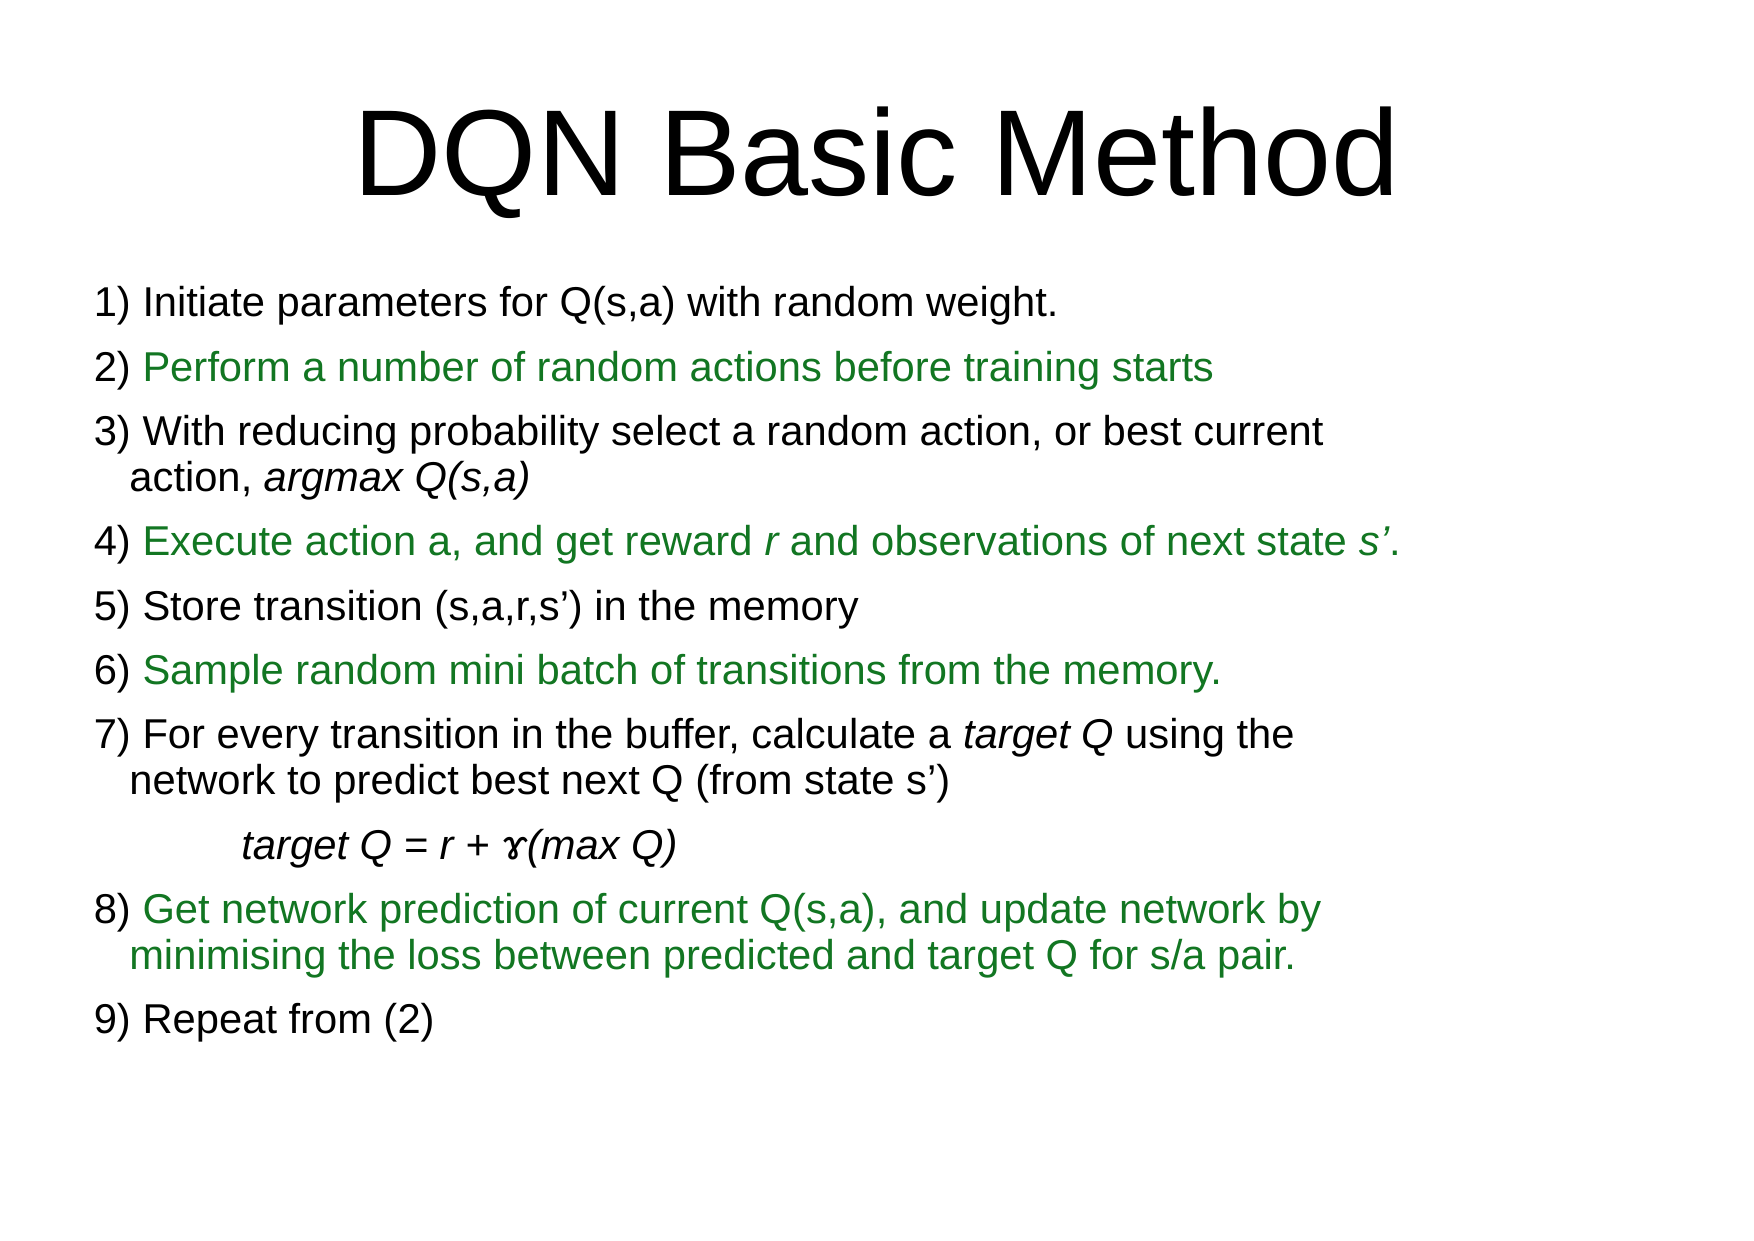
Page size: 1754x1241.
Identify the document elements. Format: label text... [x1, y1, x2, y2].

text_box Initiate parameters for Q(s,a) with random weight. Perform a number of random actions before training starts With reducing probability select a random action, or best current action, argmax Q(s,a) Execute action a, and get reward r and observations of next state s’. Store transition (s,a,r,s’) in the memory Sample random mini batch of transitions from the memory. For every transition in the buffer, calculate a target Q using the network to predict best next Q (from state s’) target Q = r + ɤ(max Q) Get network prediction of current Q(s,a), and update network by minimising the loss between predicted and target Q for s/a pair. Repeat from (2) [79, 271, 1418, 1208]
title DQN Basic Method [87, 49, 1667, 257]
